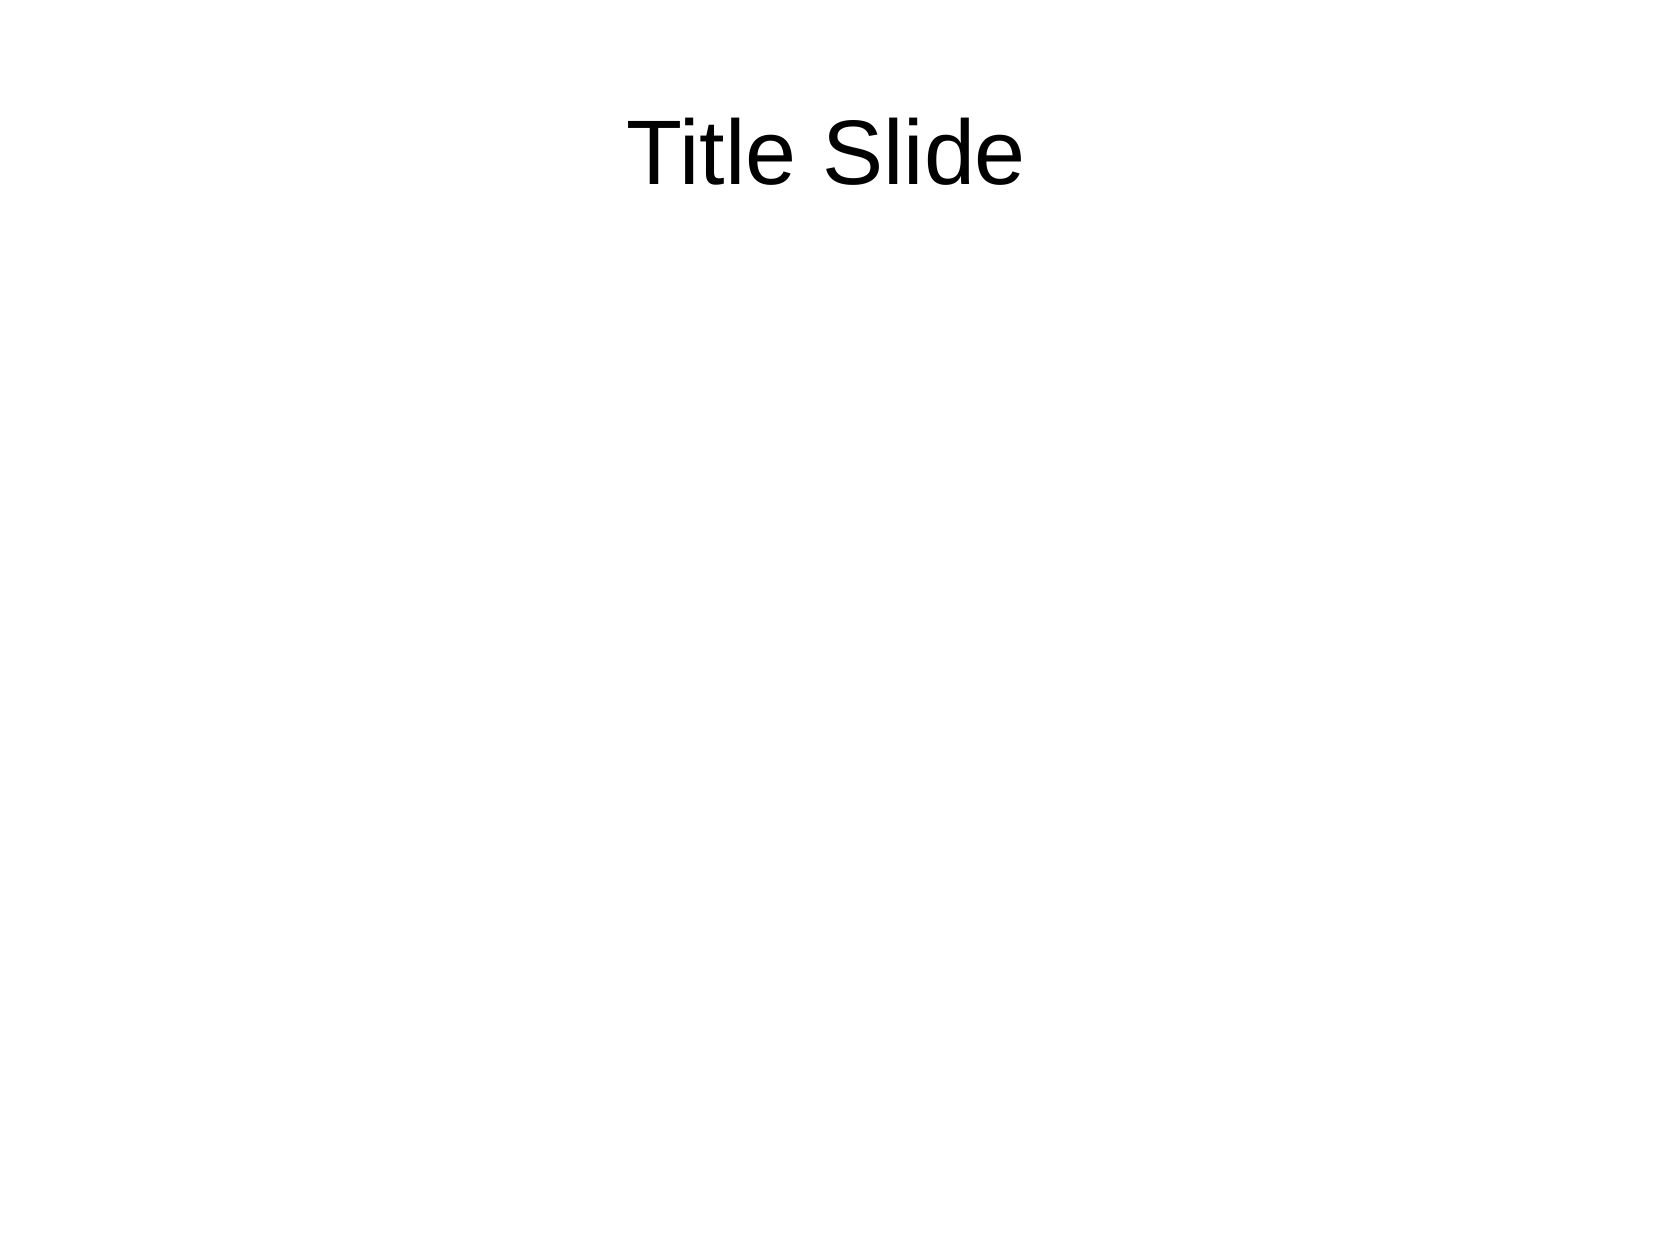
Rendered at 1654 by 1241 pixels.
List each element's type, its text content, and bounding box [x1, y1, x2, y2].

title Title Slide [82, 49, 1571, 257]
